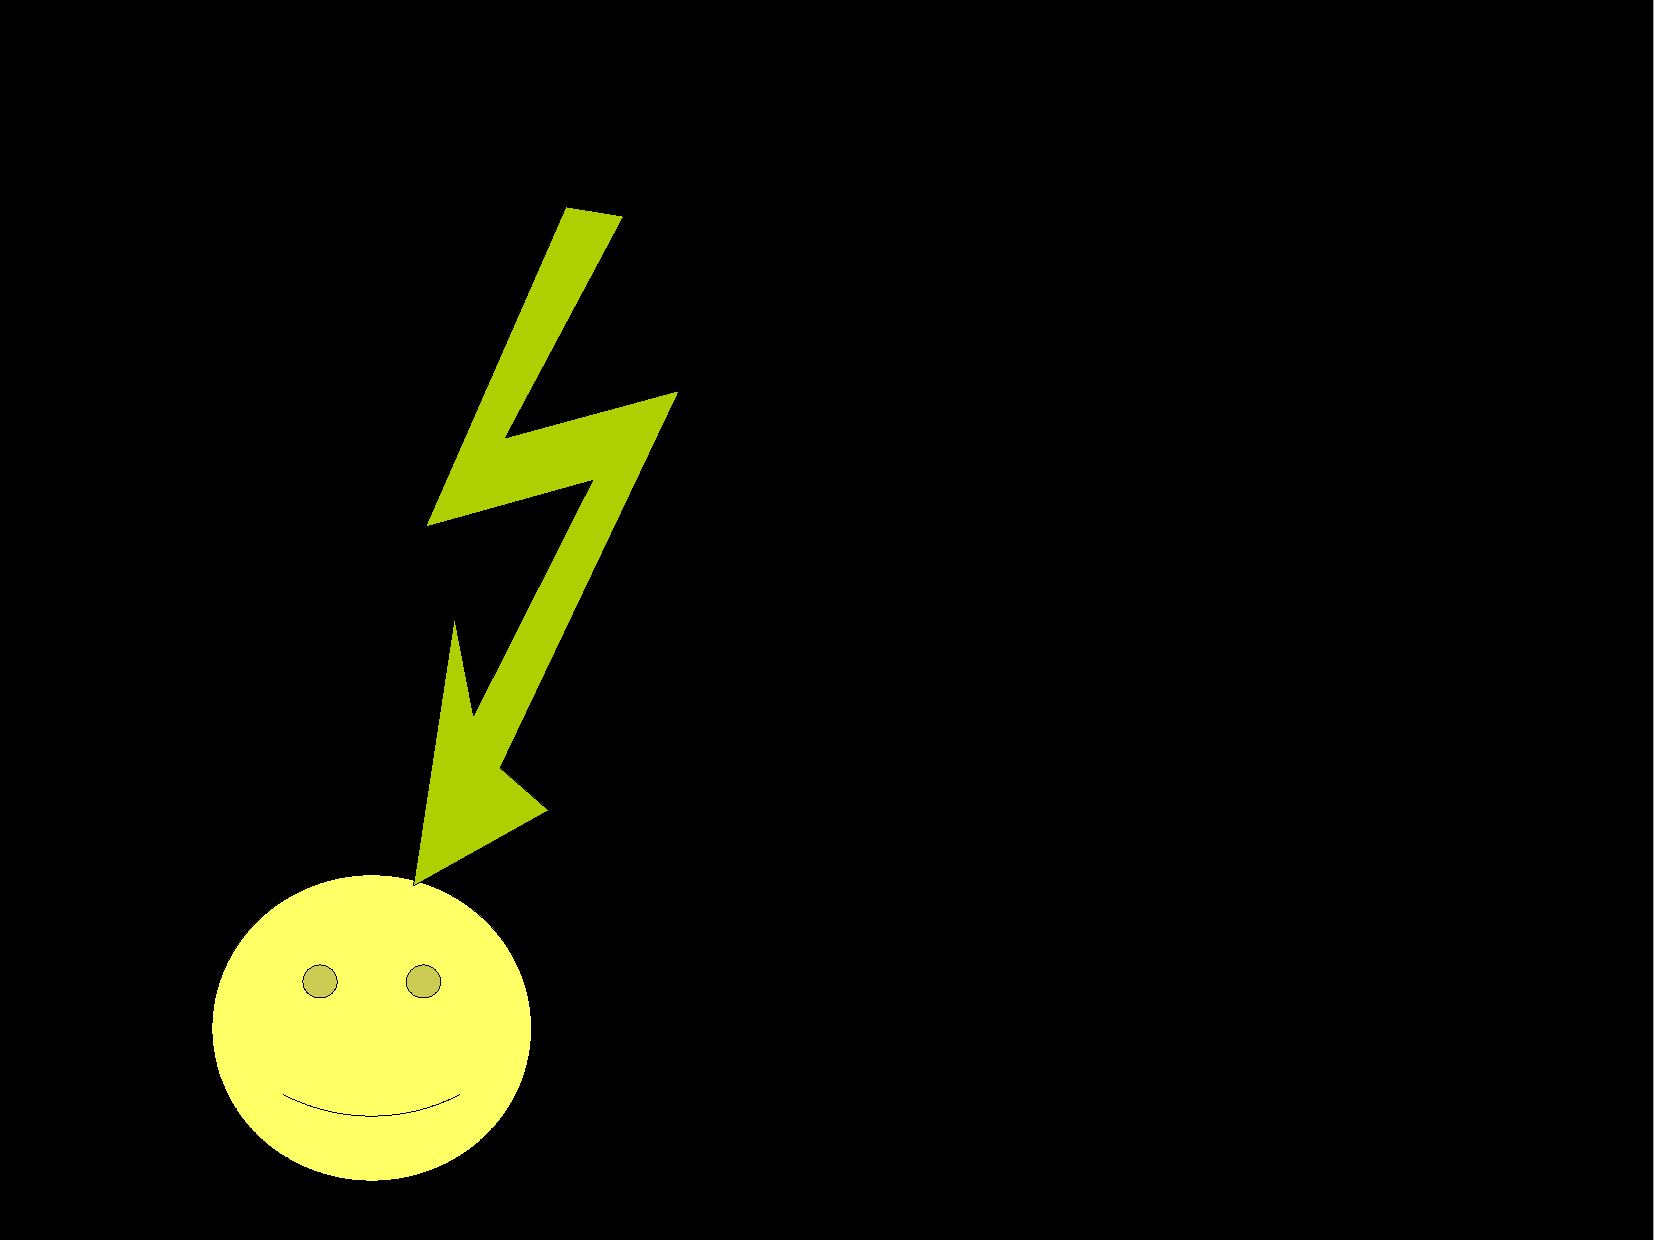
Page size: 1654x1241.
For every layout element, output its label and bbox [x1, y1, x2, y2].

text_box [211, 206, 680, 1182]
